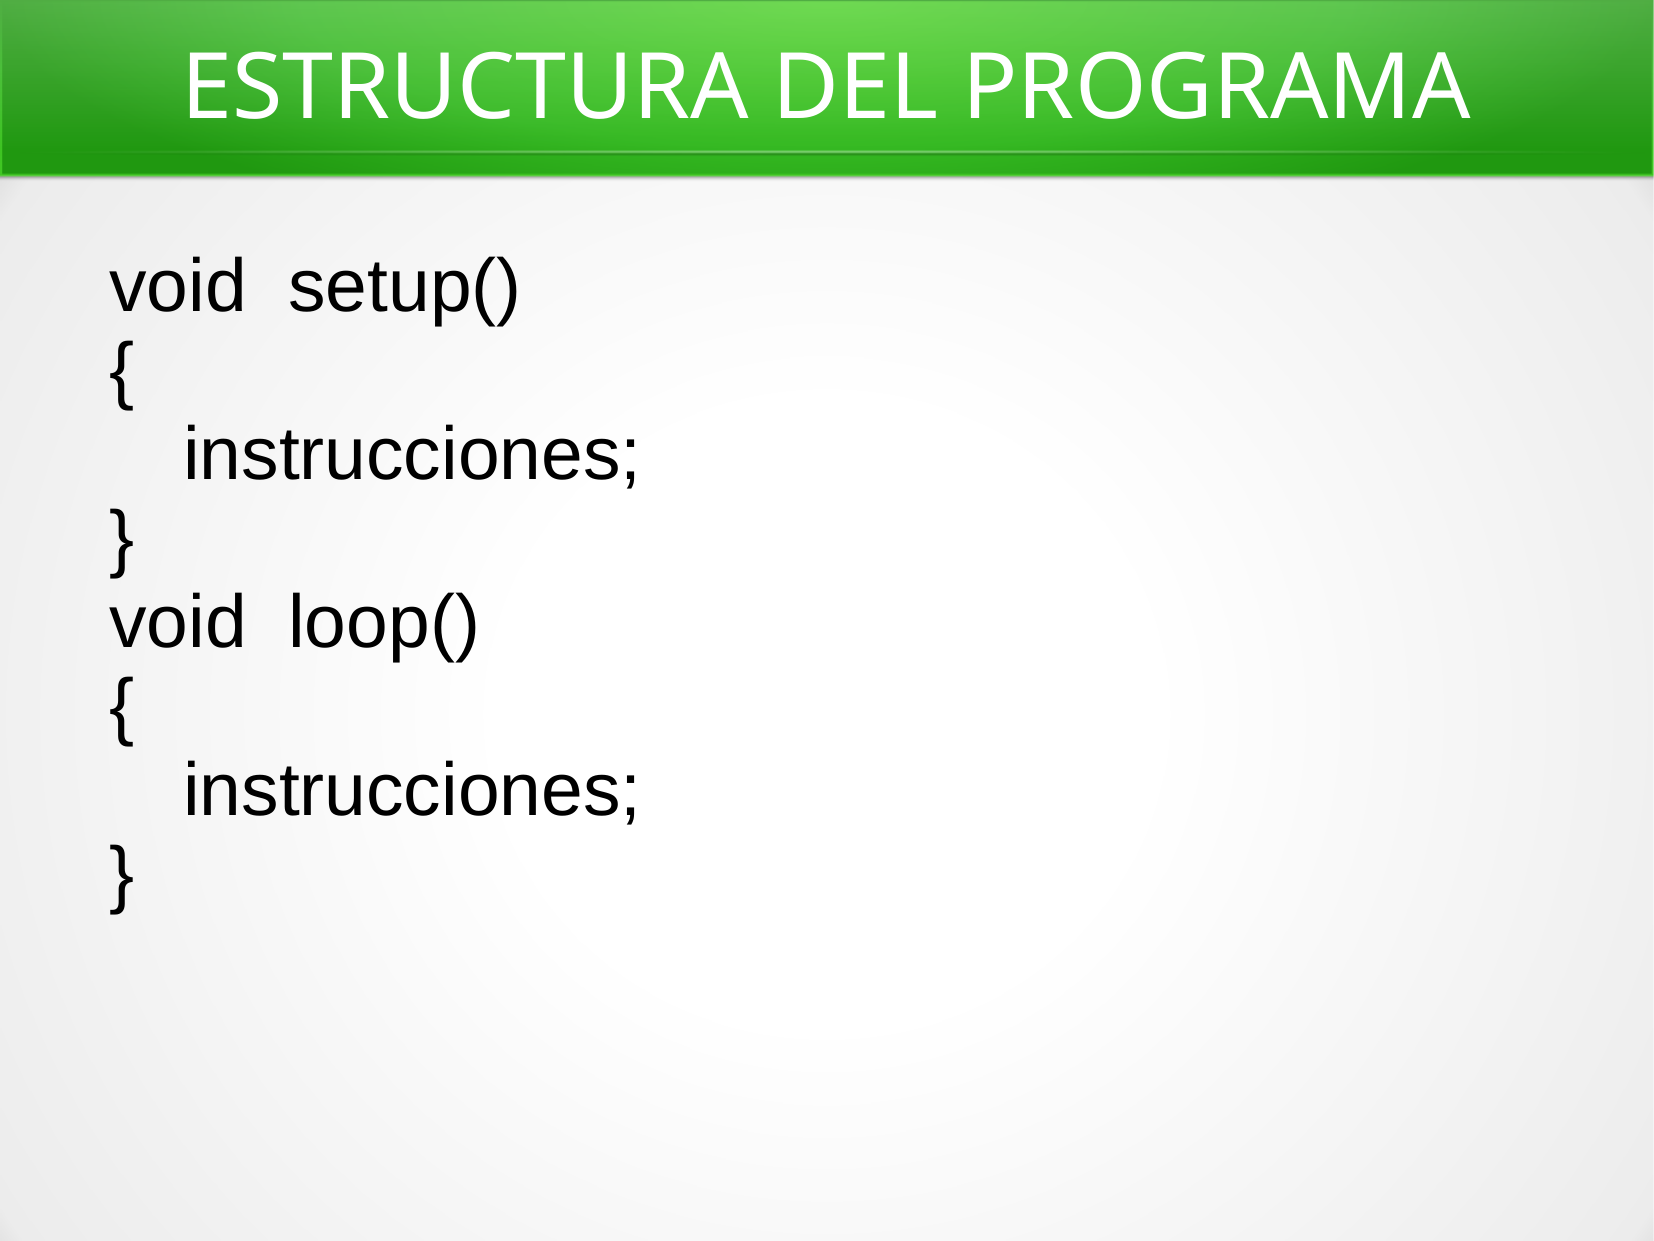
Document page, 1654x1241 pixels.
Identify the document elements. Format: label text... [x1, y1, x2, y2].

text_box void setup() { instrucciones; } void loop() { instrucciones; } [94, 236, 1288, 923]
title ESTRUCTURA DEL PROGRAMA [82, 11, 1571, 154]
picture [0, 0, 1654, 1241]
